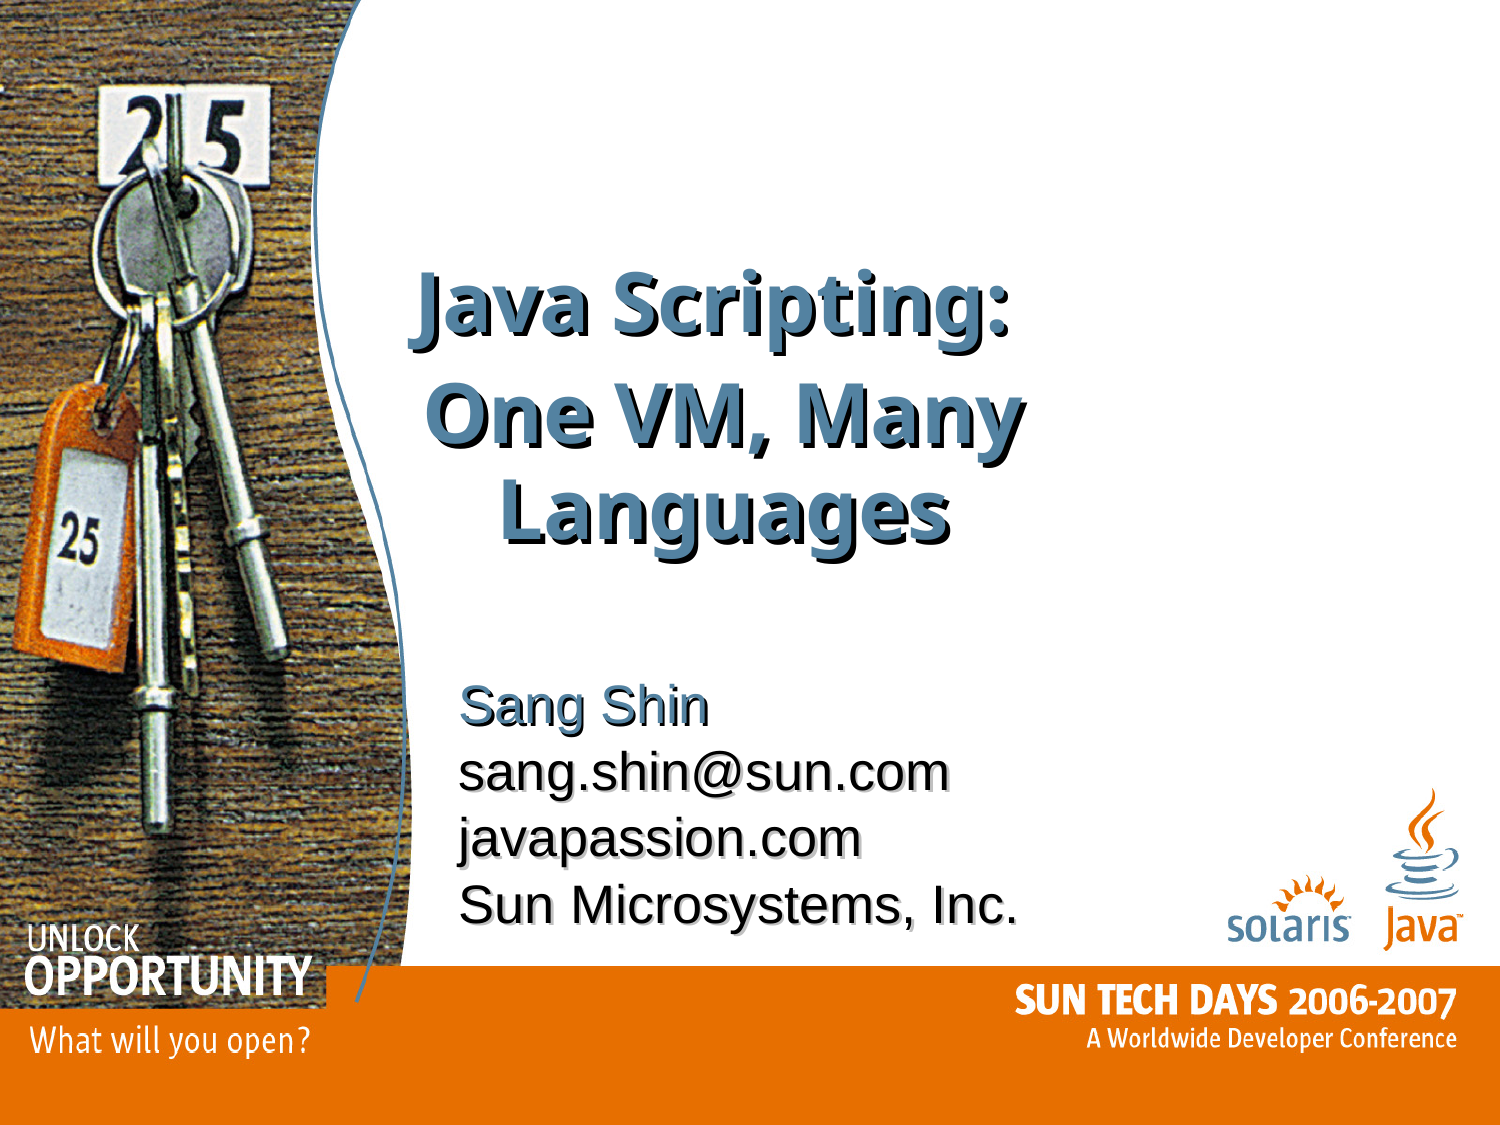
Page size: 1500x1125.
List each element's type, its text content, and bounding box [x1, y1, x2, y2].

picture [0, 0, 1500, 1125]
text_box Java Scripting: One VM, Many Languages [415, 254, 1451, 744]
text_box Sang Shin sang.shin@sun.com javapassion.com Sun Microsystems, Inc. [458, 674, 1375, 935]
